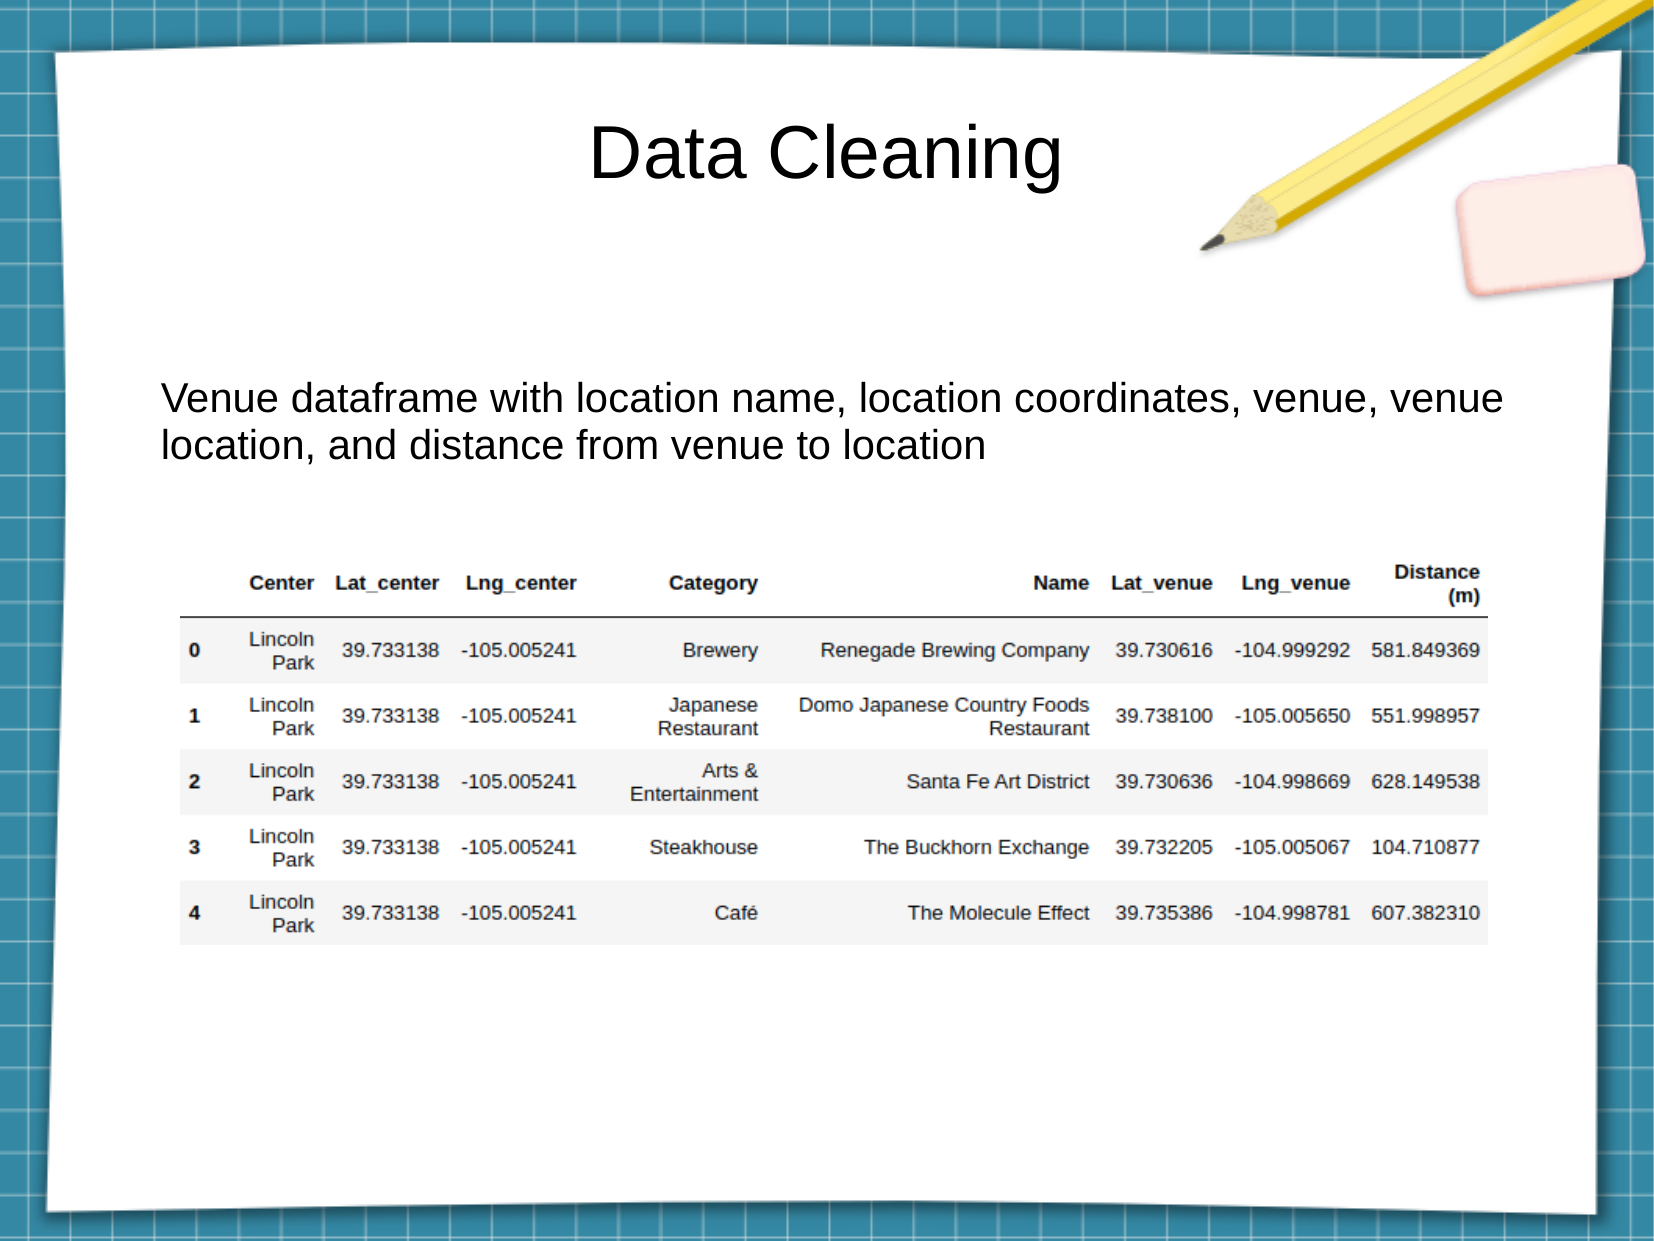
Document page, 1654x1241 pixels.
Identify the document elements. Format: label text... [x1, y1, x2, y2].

list Venue dataframe with location name, location coordinates, venue, venue location, and distance from venue to location [90, 375, 1579, 481]
picture [0, 0, 1654, 1241]
title Data Cleaning [82, 49, 1571, 257]
